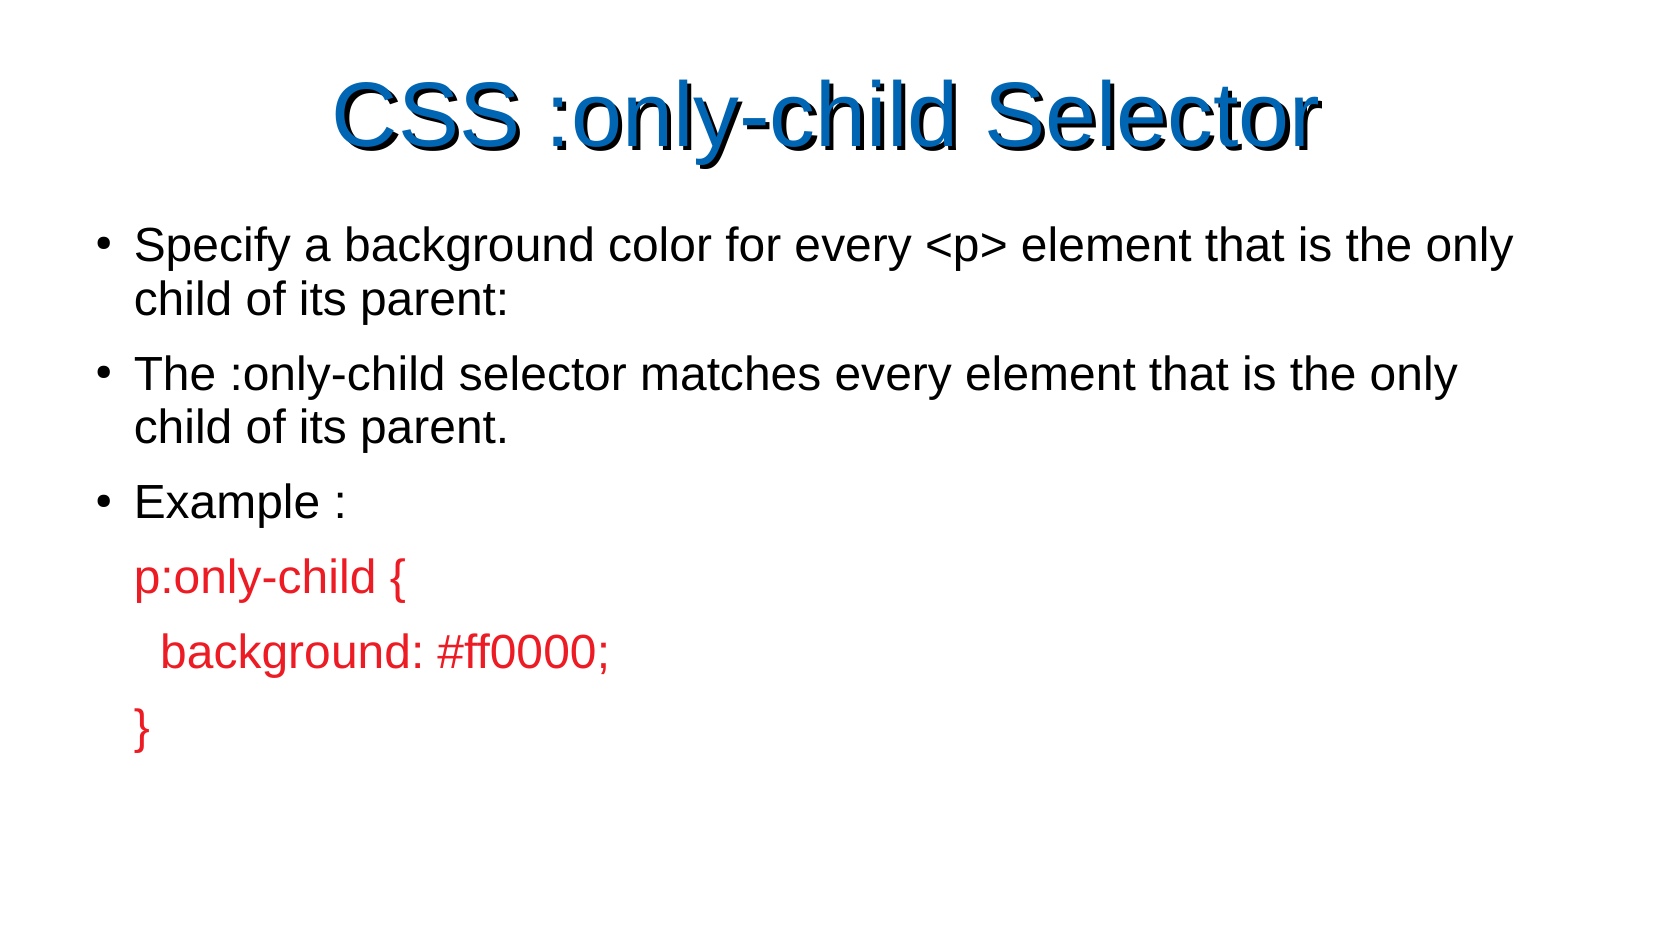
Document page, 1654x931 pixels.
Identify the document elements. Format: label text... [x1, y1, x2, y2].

list Specify a background color for every <p> element that is the only child of its parent: The :only-child selector matches every element that is the only child of its parent. Example : p:only-child { background: #ff0000; } [82, 217, 1571, 758]
title CSS :only-child Selector [82, 37, 1571, 193]
